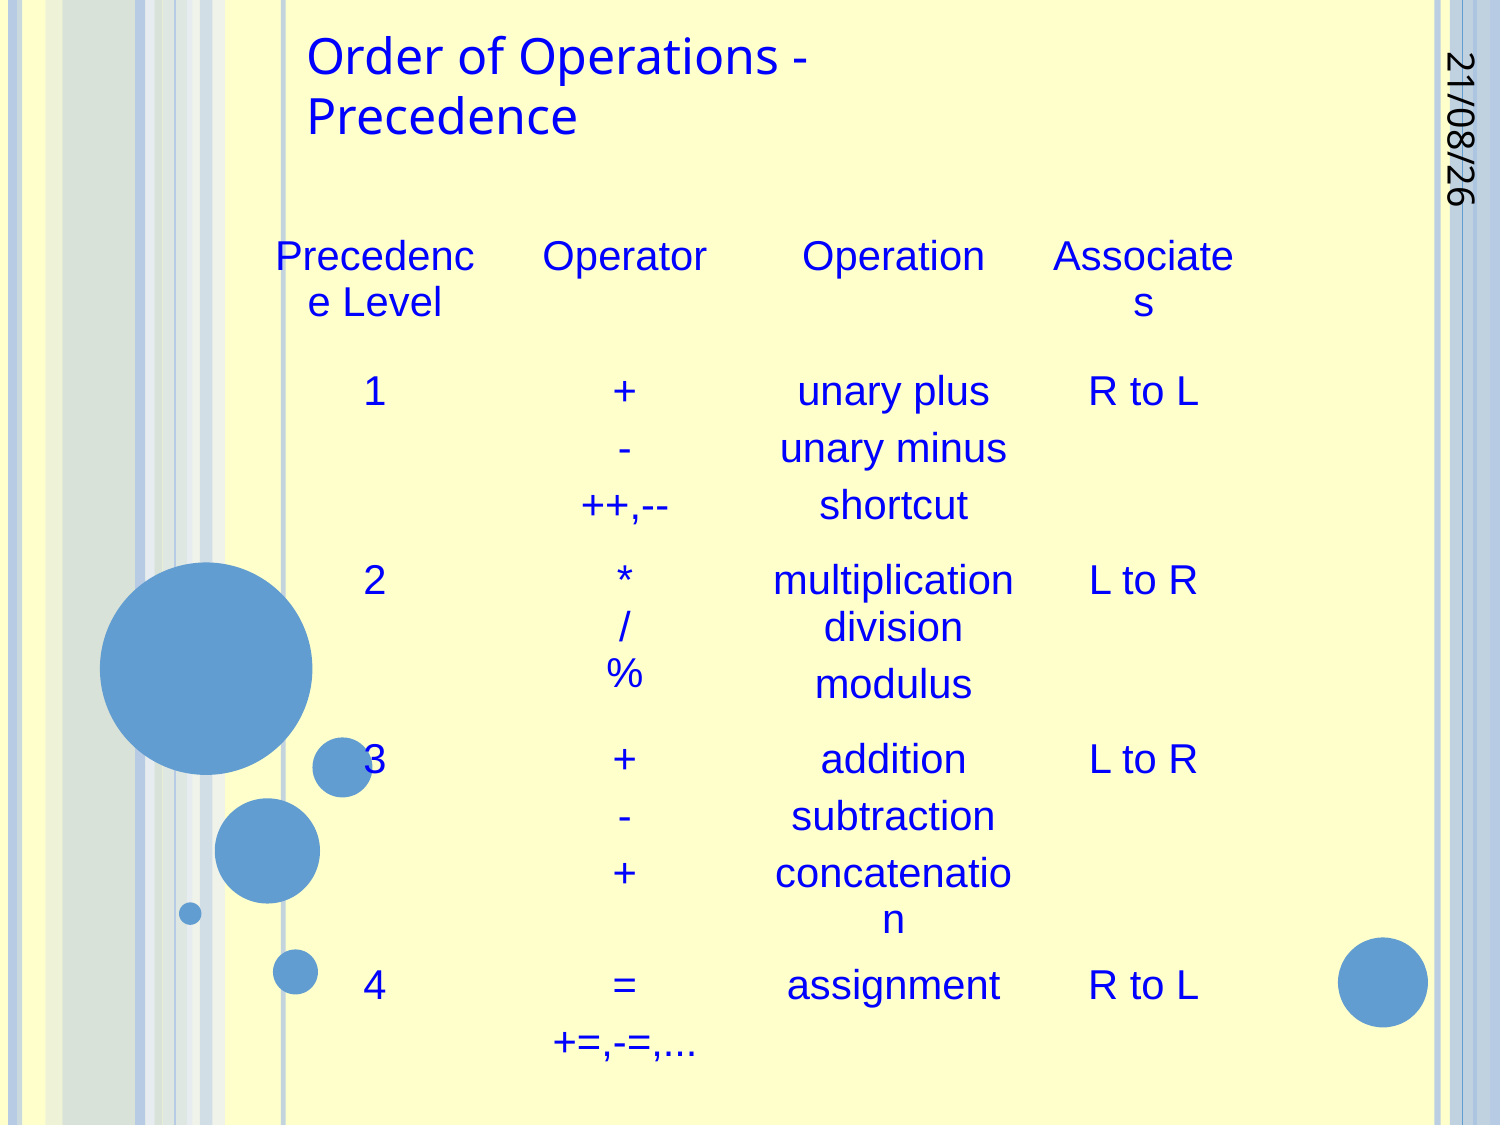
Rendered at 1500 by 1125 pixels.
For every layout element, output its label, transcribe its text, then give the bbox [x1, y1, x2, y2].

table_cell unary plus unary minus shortcut [750, 360, 1037, 549]
table_cell addition subtraction concatenation [750, 728, 1037, 954]
table_cell * / % [500, 549, 750, 728]
table_cell 4 [250, 954, 500, 1089]
table_cell R to L [1037, 954, 1250, 1089]
table_cell 2 [250, 549, 500, 728]
table_cell + - + [500, 728, 750, 954]
table_cell 1 [250, 360, 500, 549]
table_cell R to L [1037, 360, 1250, 549]
title Order of Operations - Precedence [291, 47, 1040, 123]
table_cell assignment [750, 954, 1037, 1089]
table_cell 3 [250, 728, 500, 954]
table_cell multiplication division modulus [750, 549, 1037, 728]
table_header Associates [1037, 225, 1250, 360]
table_header Operator [500, 225, 750, 360]
table_cell L to R [1037, 549, 1250, 728]
table_cell + - ++,-- [500, 360, 750, 549]
table_header Operation [750, 225, 1037, 360]
table_cell L to R [1037, 728, 1250, 954]
table_header Precedence Level [250, 225, 500, 360]
table_cell = +=,-=,... [500, 954, 750, 1089]
